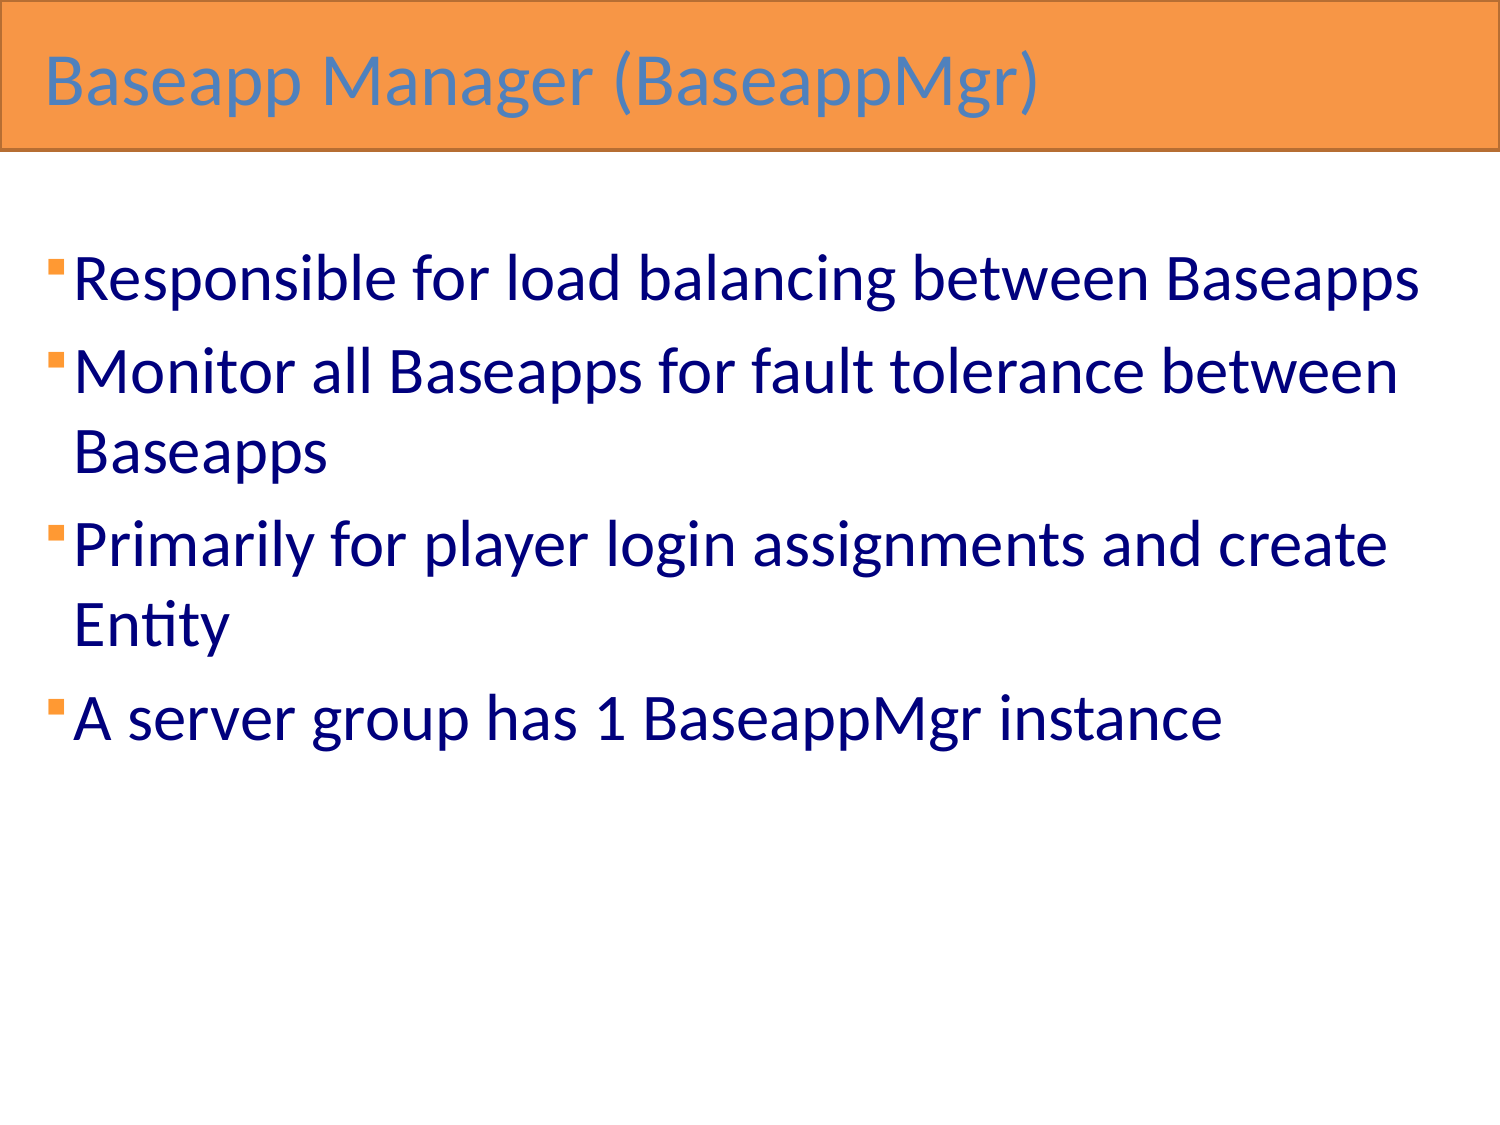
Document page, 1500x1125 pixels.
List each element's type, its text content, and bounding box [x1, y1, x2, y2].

text_box [0, 0, 1500, 150]
text_box Responsible for load balancing between Baseapps Monitor all Baseapps for fault tolerance between Baseapps Primarily for player login assignments and create Entity A server group has 1 BaseappMgr instance [35, 231, 1471, 775]
title Baseapp Manager (BaseappMgr) [29, 21, 1188, 129]
